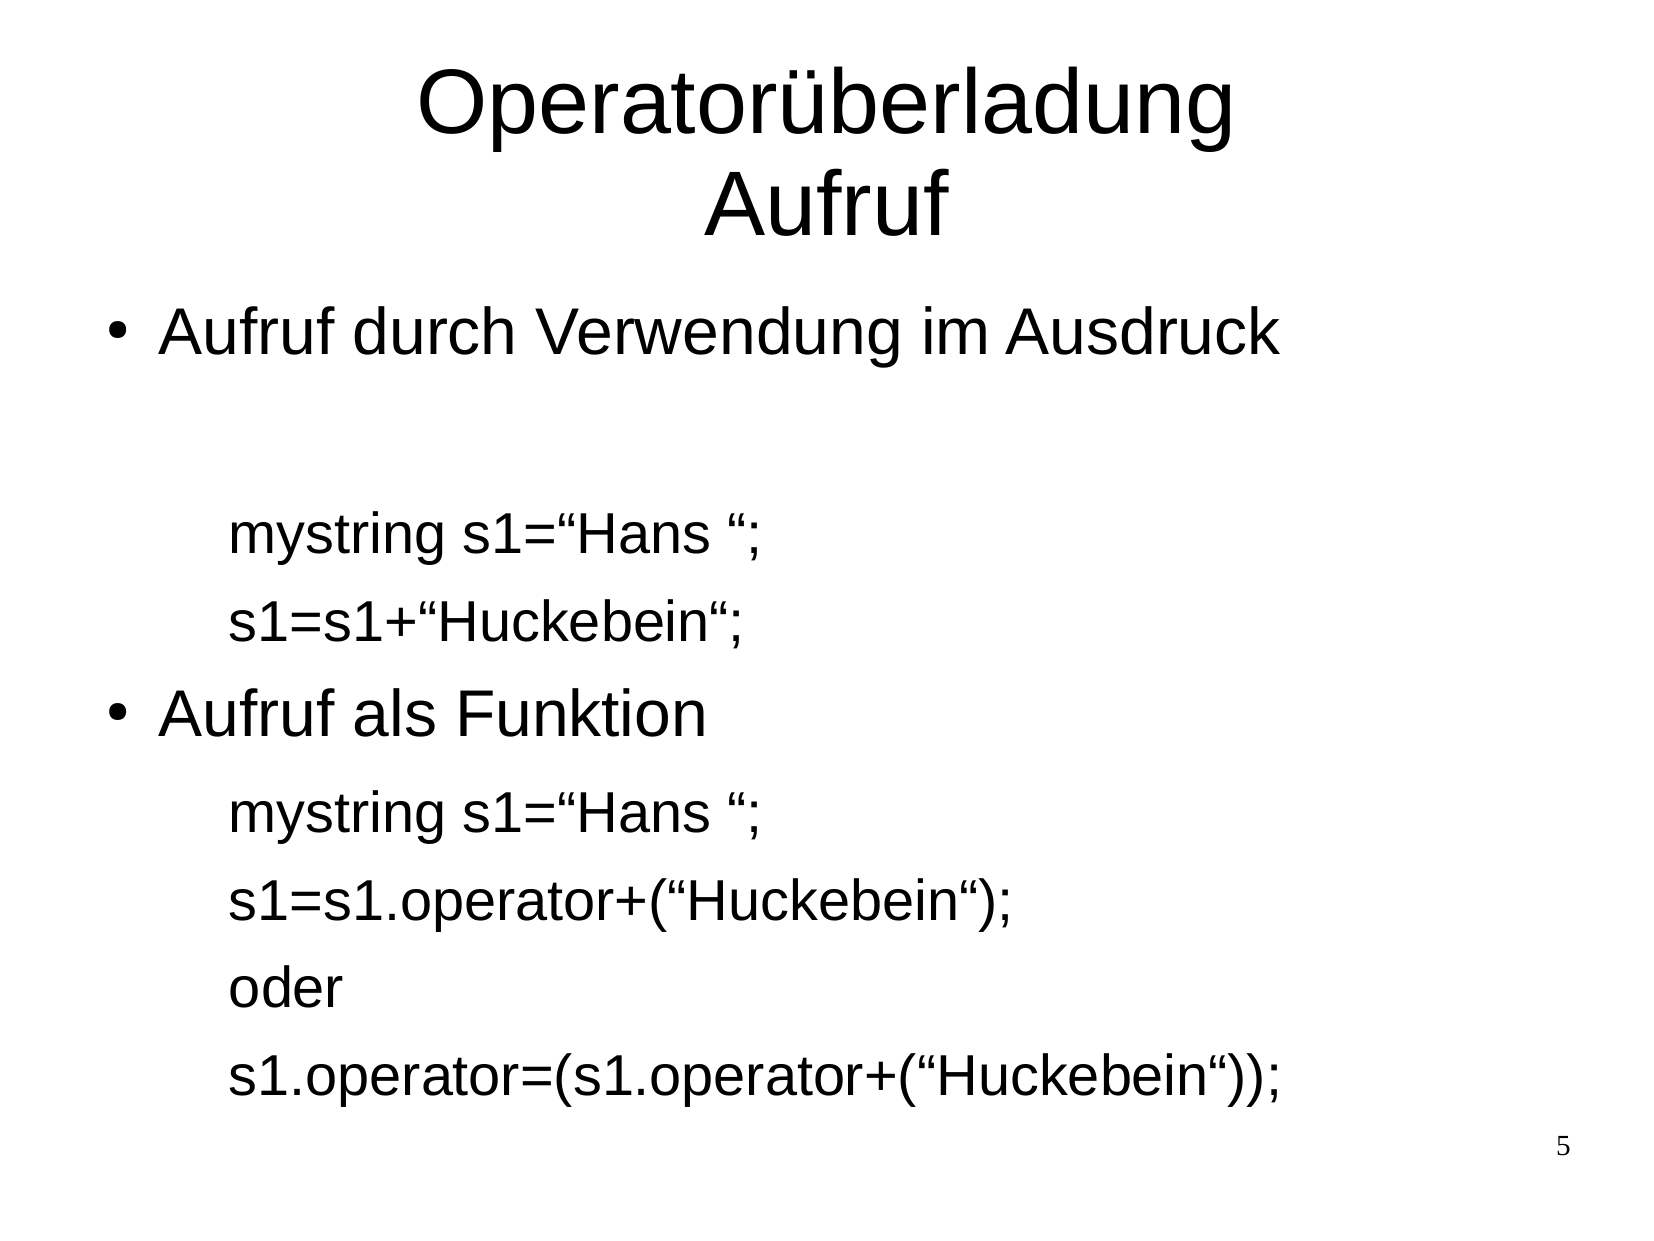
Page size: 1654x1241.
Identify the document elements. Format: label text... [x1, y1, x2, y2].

list Aufruf durch Verwendung im Ausdruck mystring s1=“Hans “; s1=s1+“Huckebein“; Aufruf als Funktion mystring s1=“Hans “; s1=s1.operator+(“Huckebein“); oder s1.operator=(s1.operator+(“Huckebein“)); [88, 295, 1577, 1114]
title Operatorüberladung Aufruf [82, 49, 1571, 257]
